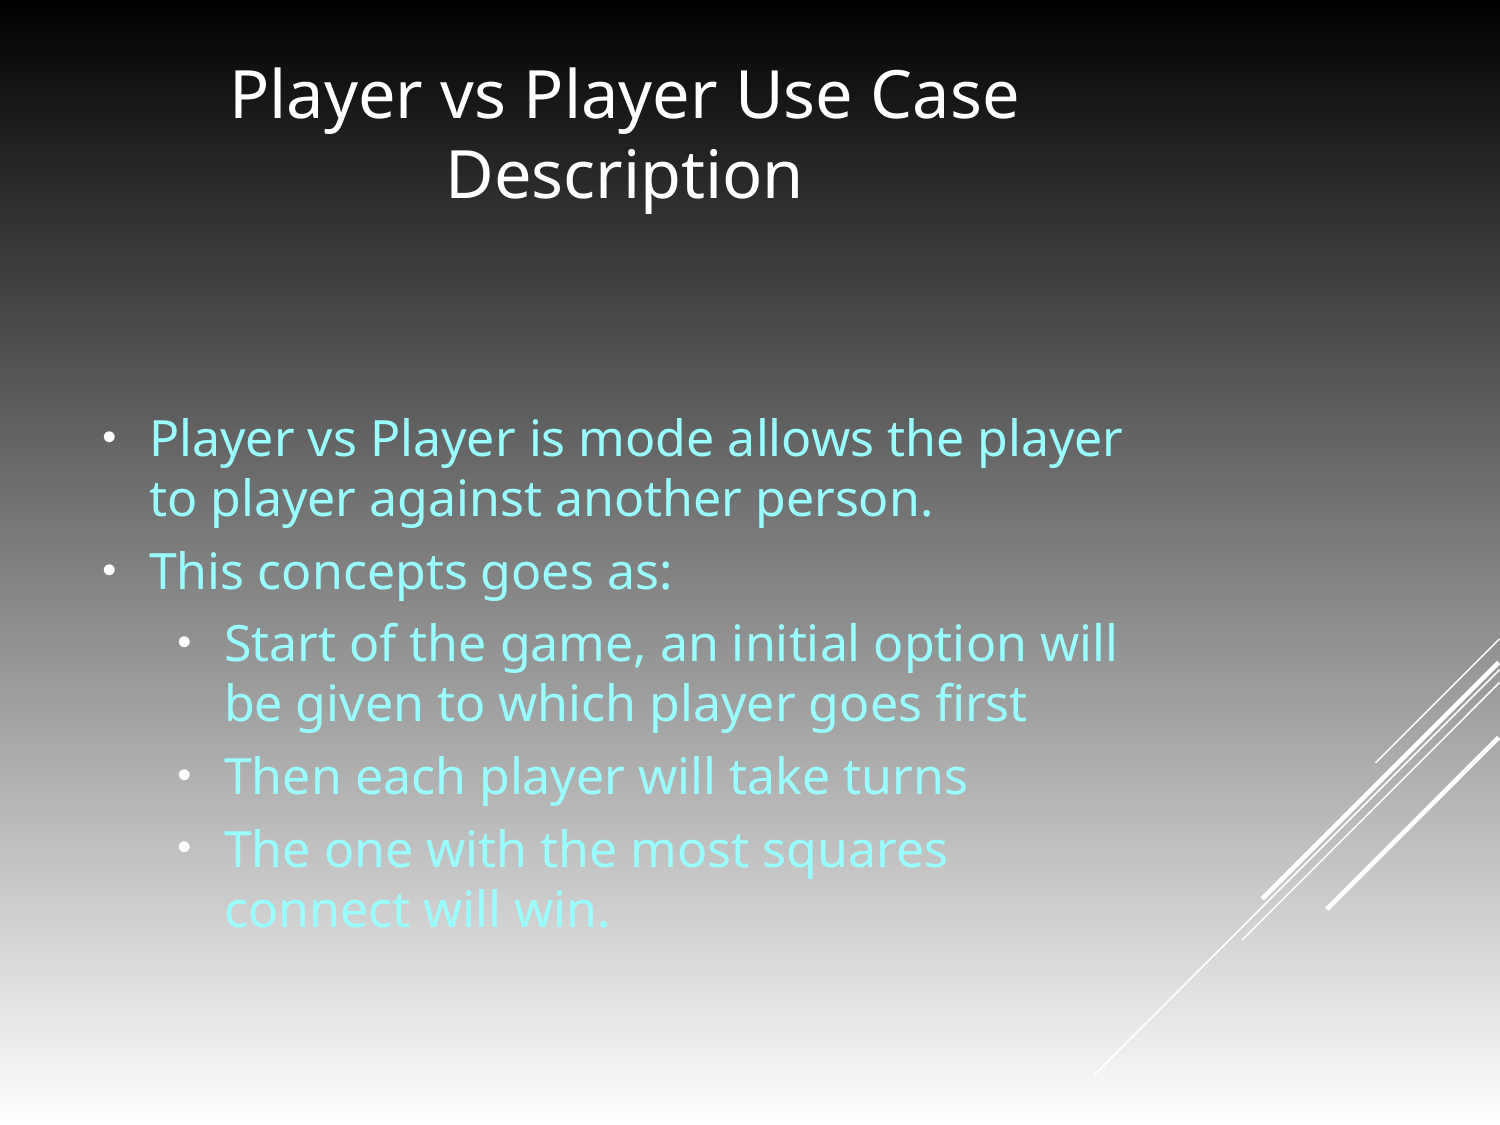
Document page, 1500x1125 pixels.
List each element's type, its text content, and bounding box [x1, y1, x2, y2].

title Player vs Player Use Case Description [87, 44, 1163, 295]
list Player vs Player is mode allows the player to player against another person. This concepts goes as: Start of the game, an initial option will be given to which player goes first Then each player will take turns The one with the most squares connect will win. [87, 399, 1163, 1018]
